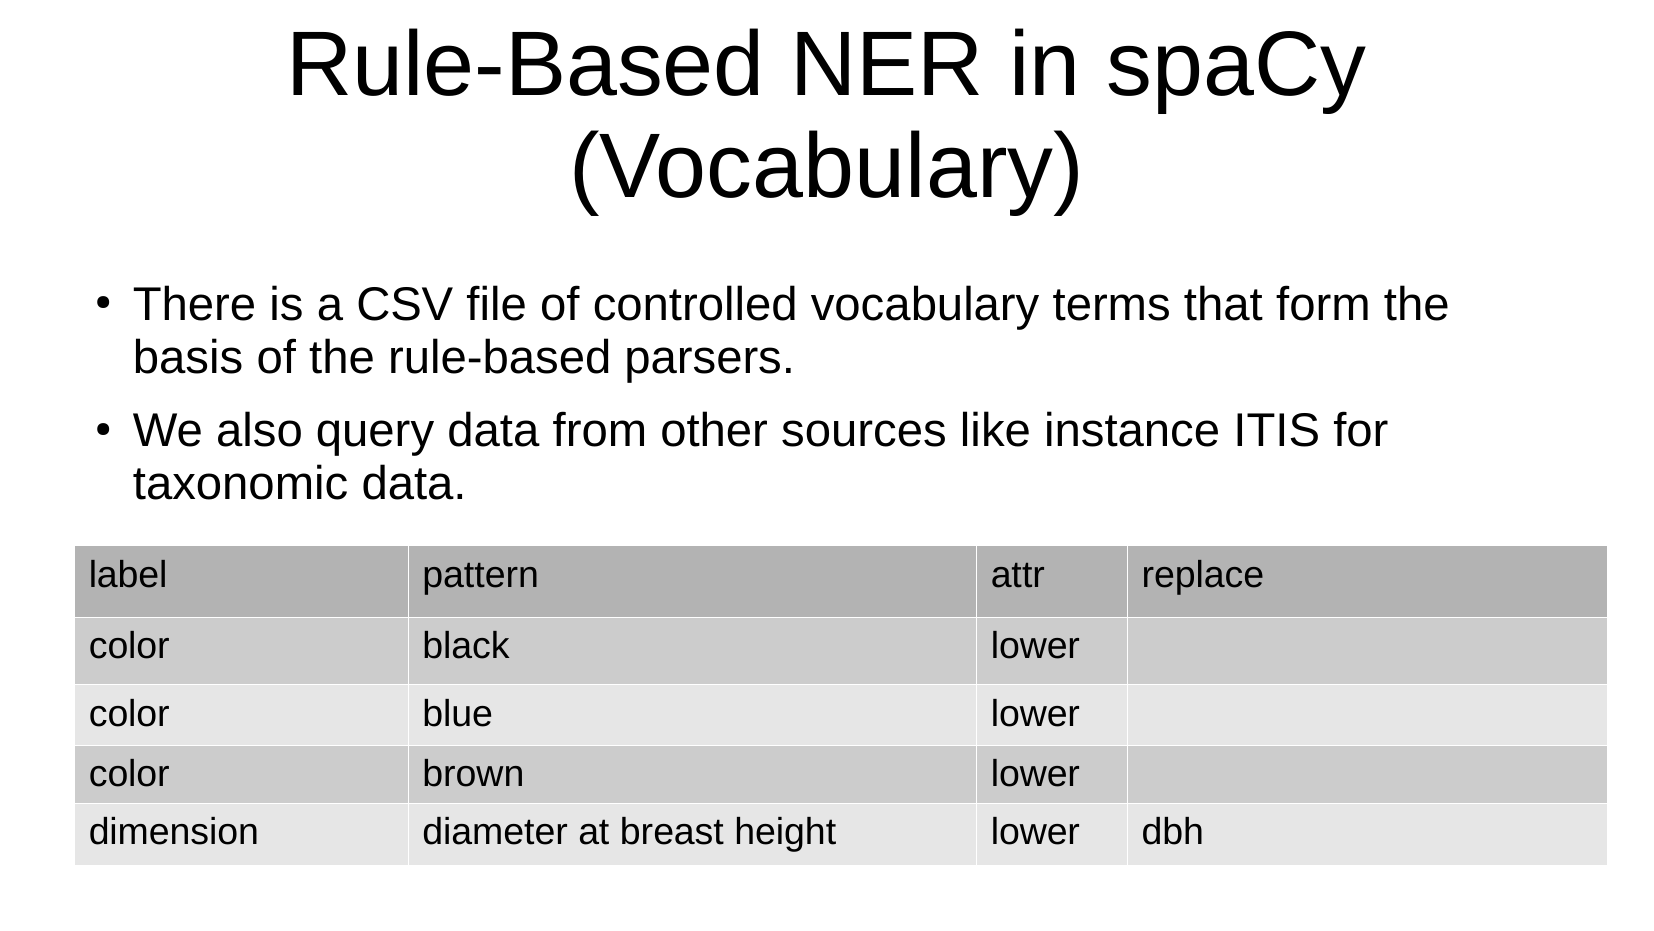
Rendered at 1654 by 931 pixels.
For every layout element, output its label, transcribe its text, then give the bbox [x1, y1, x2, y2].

table_cell diameter at breast height [409, 804, 976, 865]
table_cell lower [977, 618, 1127, 684]
table_cell color [75, 746, 408, 803]
title Rule-Based NER in spaCy (Vocabulary) [82, 12, 1571, 218]
table_cell black [409, 618, 976, 684]
table_cell [1128, 746, 1607, 803]
table_cell color [75, 685, 408, 745]
table_cell lower [977, 804, 1127, 865]
table_cell lower [977, 685, 1127, 745]
table_cell blue [409, 685, 976, 745]
table_cell lower [977, 746, 1127, 803]
table_cell color [75, 618, 408, 684]
table_header replace [1128, 546, 1607, 617]
table_header label [75, 546, 408, 617]
table_cell [1128, 618, 1607, 684]
table_header attr [977, 546, 1127, 617]
table_cell dbh [1128, 804, 1607, 865]
table_header pattern [409, 546, 976, 617]
table_cell brown [409, 746, 976, 803]
list There is a CSV file of controlled vocabulary terms that form the basis of the rule-based parsers. We also query data from other sources like instance ITIS for taxonomic data. [82, 277, 1571, 511]
table_cell dimension [75, 804, 408, 865]
table_cell [1128, 685, 1607, 745]
